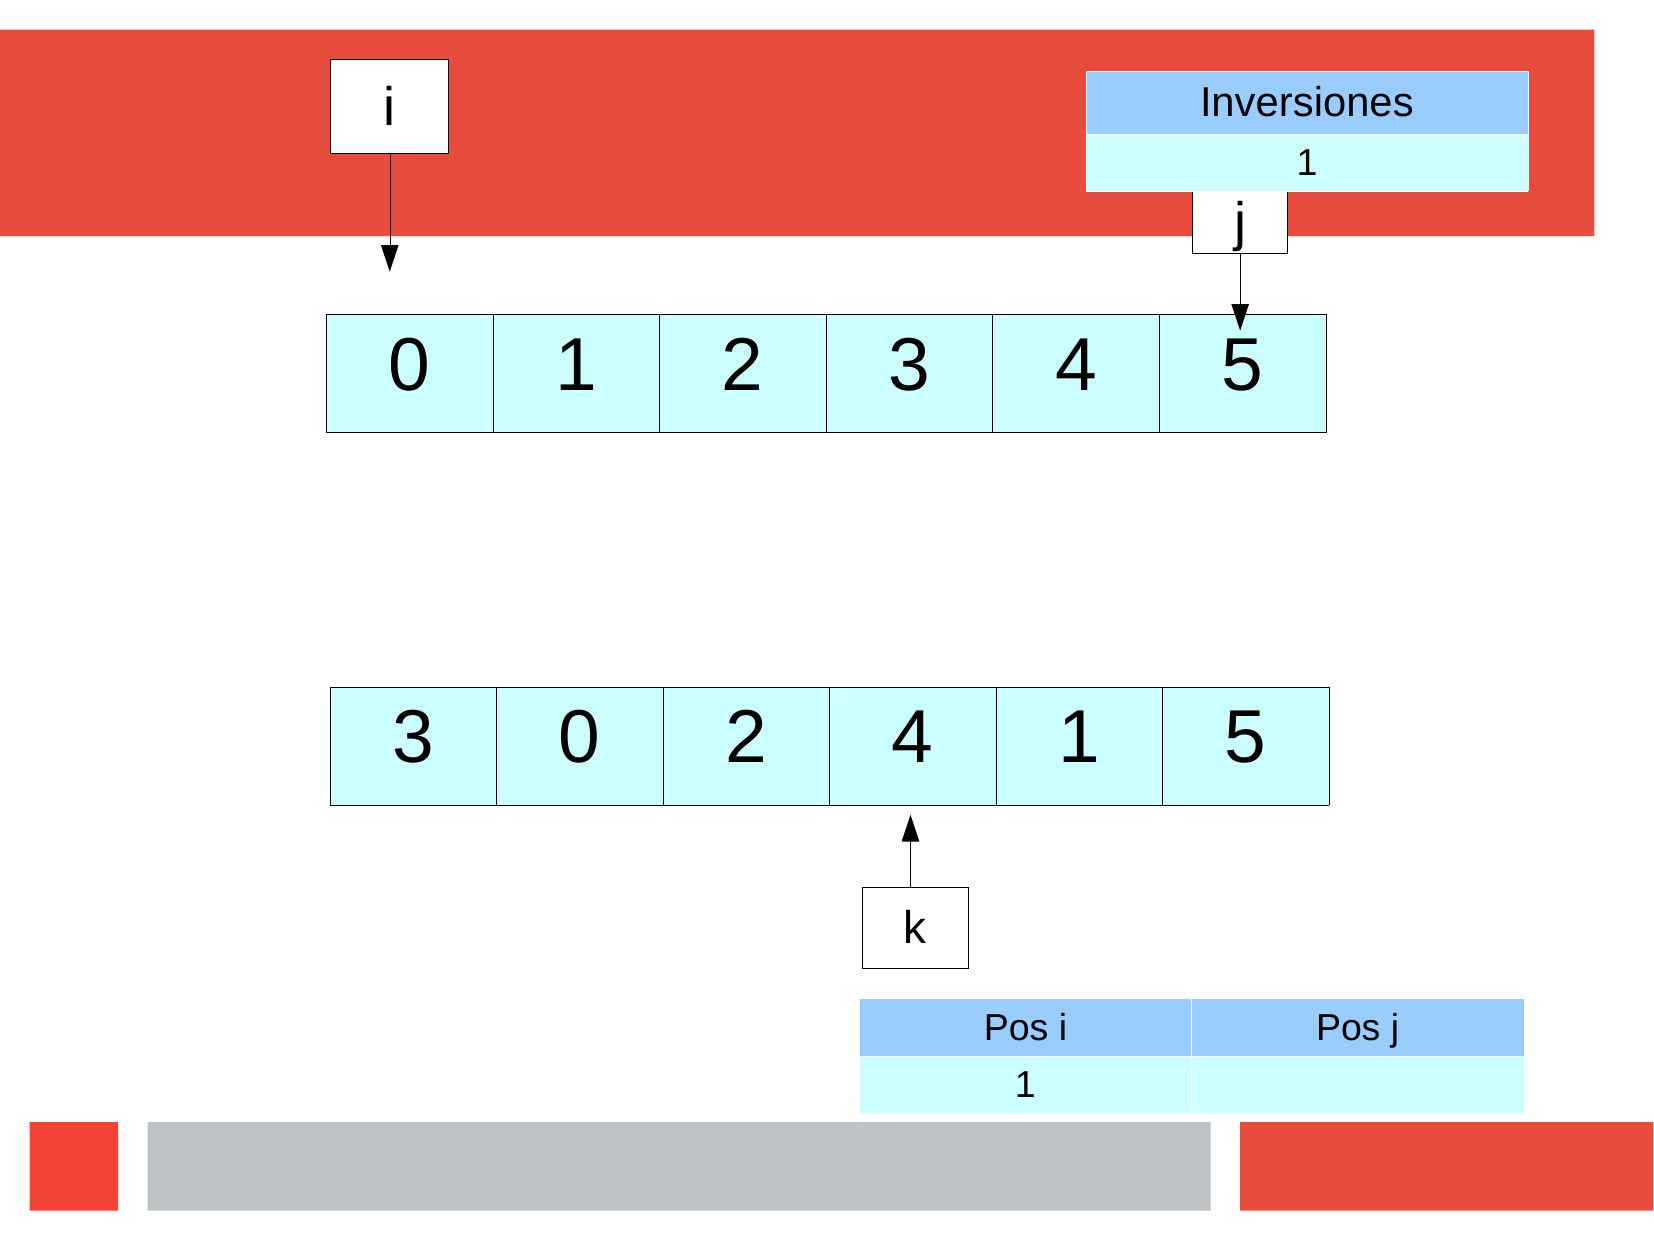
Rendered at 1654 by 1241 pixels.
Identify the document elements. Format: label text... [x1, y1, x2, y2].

table_header 0 [497, 688, 663, 805]
table_header Pos j [1192, 999, 1524, 1056]
table_header 5 [1163, 688, 1329, 805]
text_box j [1192, 192, 1288, 254]
table_header 1 [997, 688, 1162, 805]
table_header Inversiones [1087, 72, 1528, 134]
table_cell 1 [860, 1057, 1191, 1113]
table_header Pos i [860, 999, 1191, 1056]
text_box k [862, 887, 969, 969]
table_cell [1192, 1057, 1524, 1113]
table_header 3 [331, 688, 496, 805]
table_header 4 [993, 315, 1159, 432]
table_header 4 [830, 688, 996, 805]
table_header 2 [660, 315, 826, 432]
table_header 5 [1160, 315, 1326, 432]
table_header 0 [327, 315, 493, 432]
table_header 2 [664, 688, 829, 805]
table_header 3 [827, 315, 992, 432]
table_header 1 [494, 315, 659, 432]
table_cell 1 [1087, 135, 1528, 191]
text_box i [330, 59, 449, 154]
